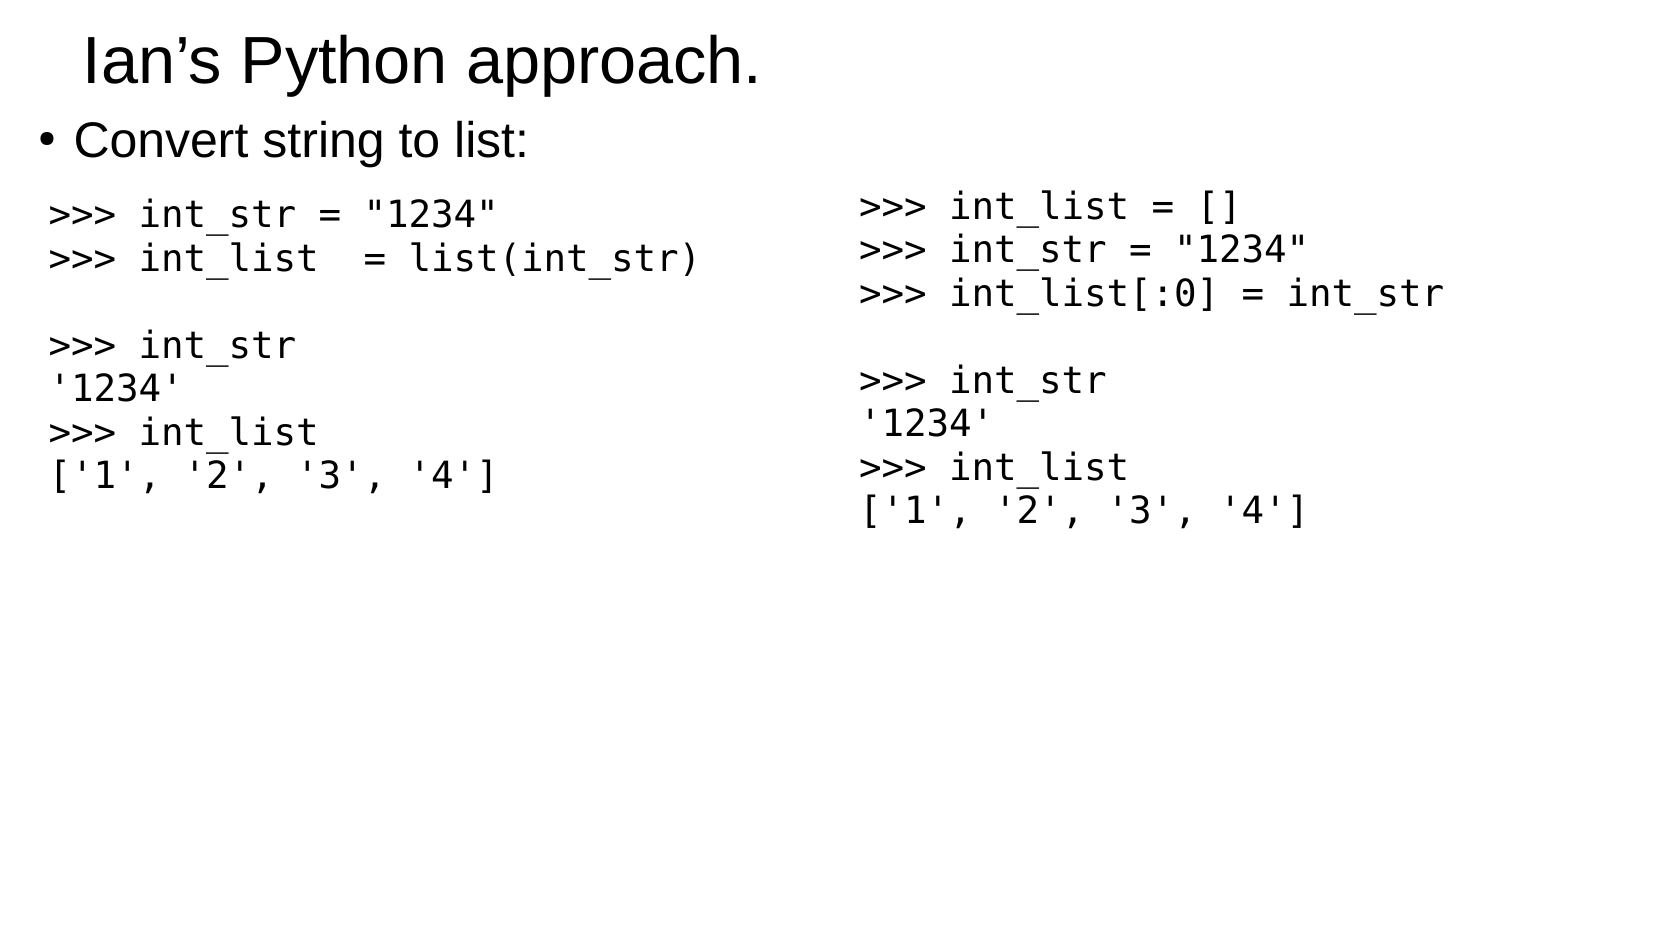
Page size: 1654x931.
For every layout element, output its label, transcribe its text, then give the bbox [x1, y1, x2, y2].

subtitle Convert string to list: [38, 112, 1527, 177]
text_box >>> int_str = "1234" >>> int_list = list(int_str) >>> int_str '1234' >>> int_list ['1', '2', '3', '4'] [33, 185, 797, 540]
text_box >>> int_list = [] >>> int_str = "1234" >>> int_list[:0] = int_str >>> int_str '1234' >>> int_list ['1', '2', '3', '4'] [844, 176, 1569, 576]
title Ian’s Python approach. [82, 22, 1571, 98]
